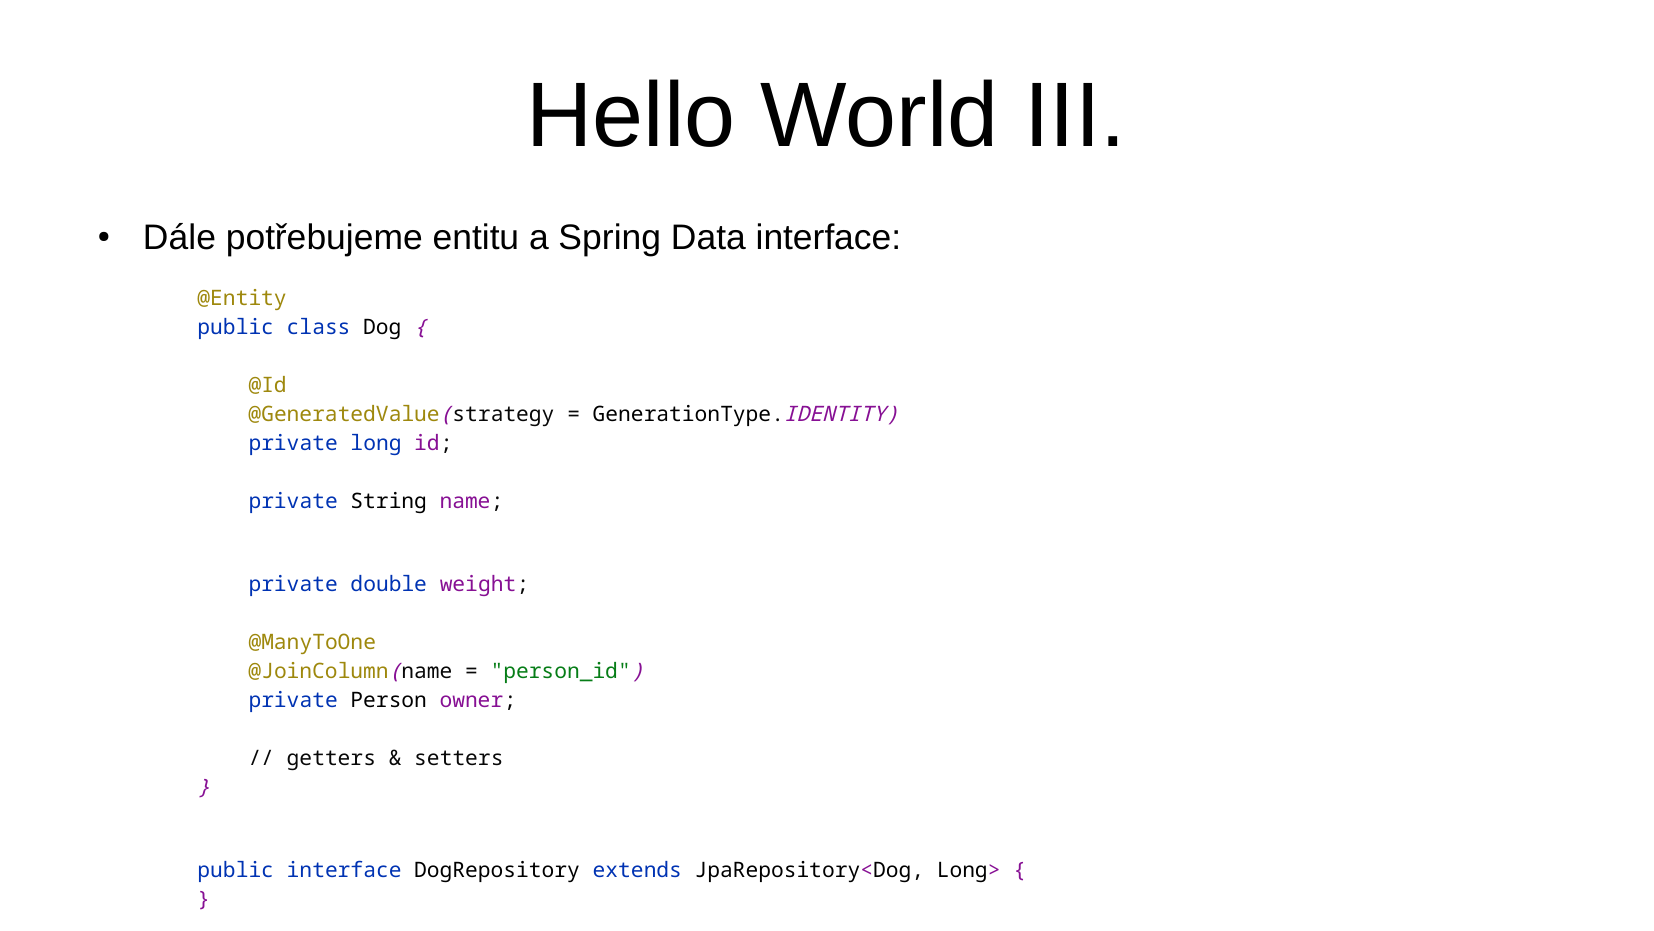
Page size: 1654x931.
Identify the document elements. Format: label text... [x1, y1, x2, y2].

title Hello World III. [82, 37, 1571, 193]
list Dále potřebujeme entitu a Spring Data interface: @Entity public class Dog { @Id @GeneratedValue(strategy = GenerationType.IDENTITY) private long id; private String name; private double weight; @ManyToOne @JoinColumn(name = "person_id") private Person owner; // getters & setters } public interface DogRepository extends JpaRepository<Dog, Long> { } [82, 217, 1571, 916]
